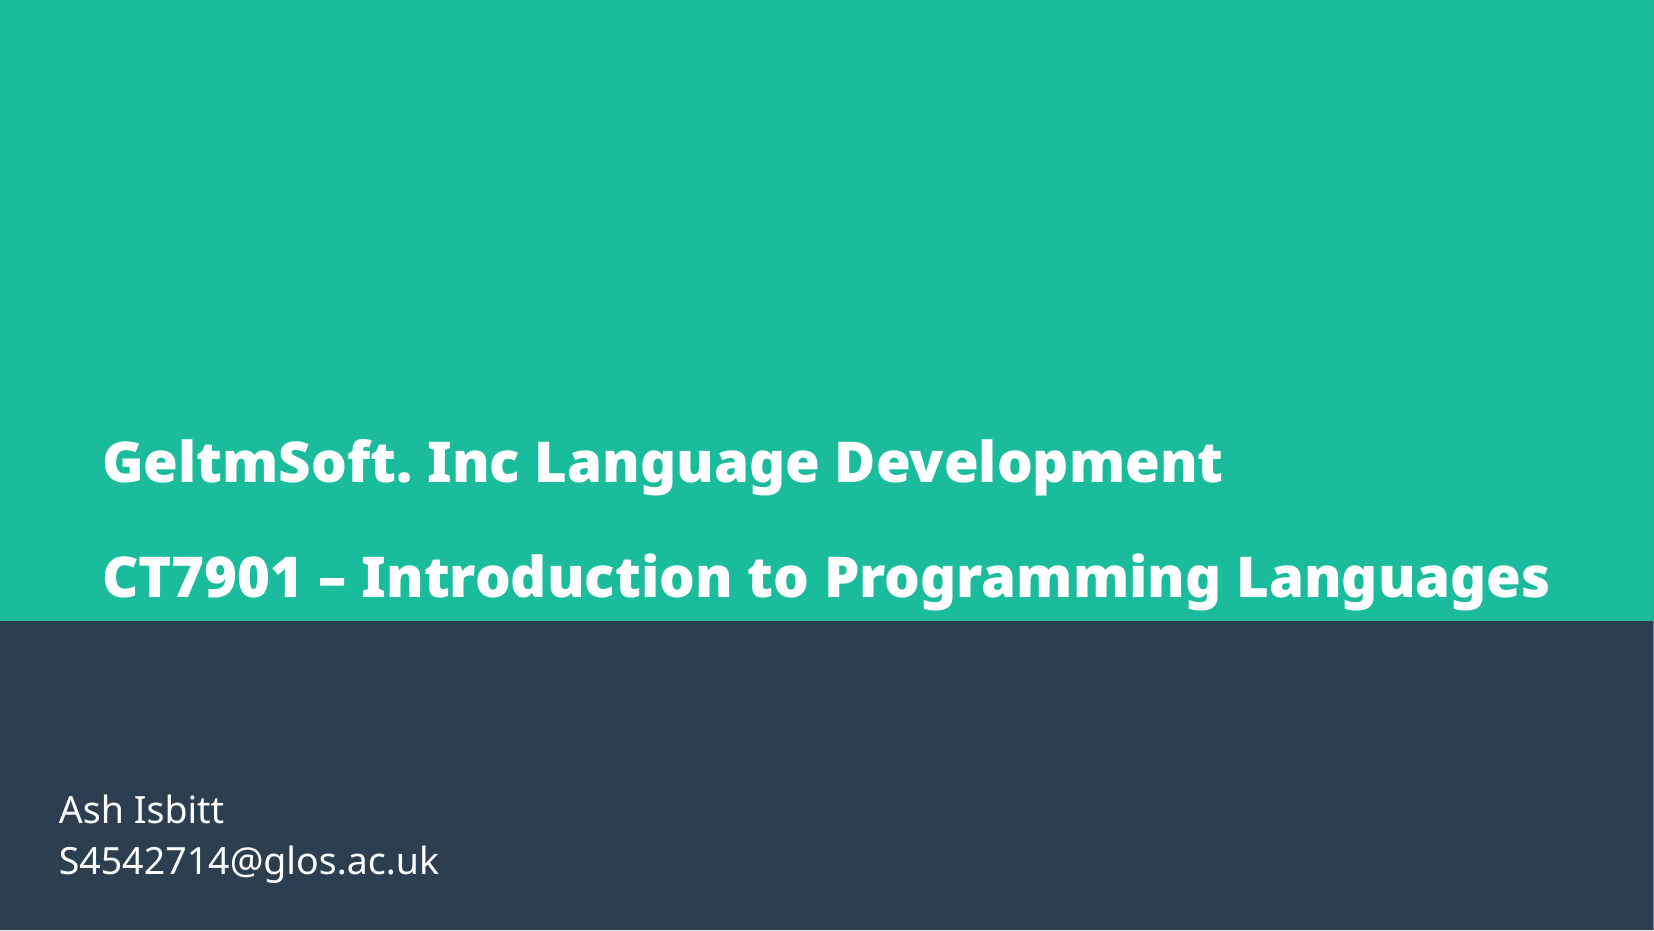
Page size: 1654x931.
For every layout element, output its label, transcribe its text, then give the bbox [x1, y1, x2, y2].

title GeltmSoft. Inc Language Development CT7901 – Introduction to Programming Languages [59, 383, 1595, 615]
subtitle Ash Isbitt S4542714@glos.ac.uk [59, 642, 1595, 886]
